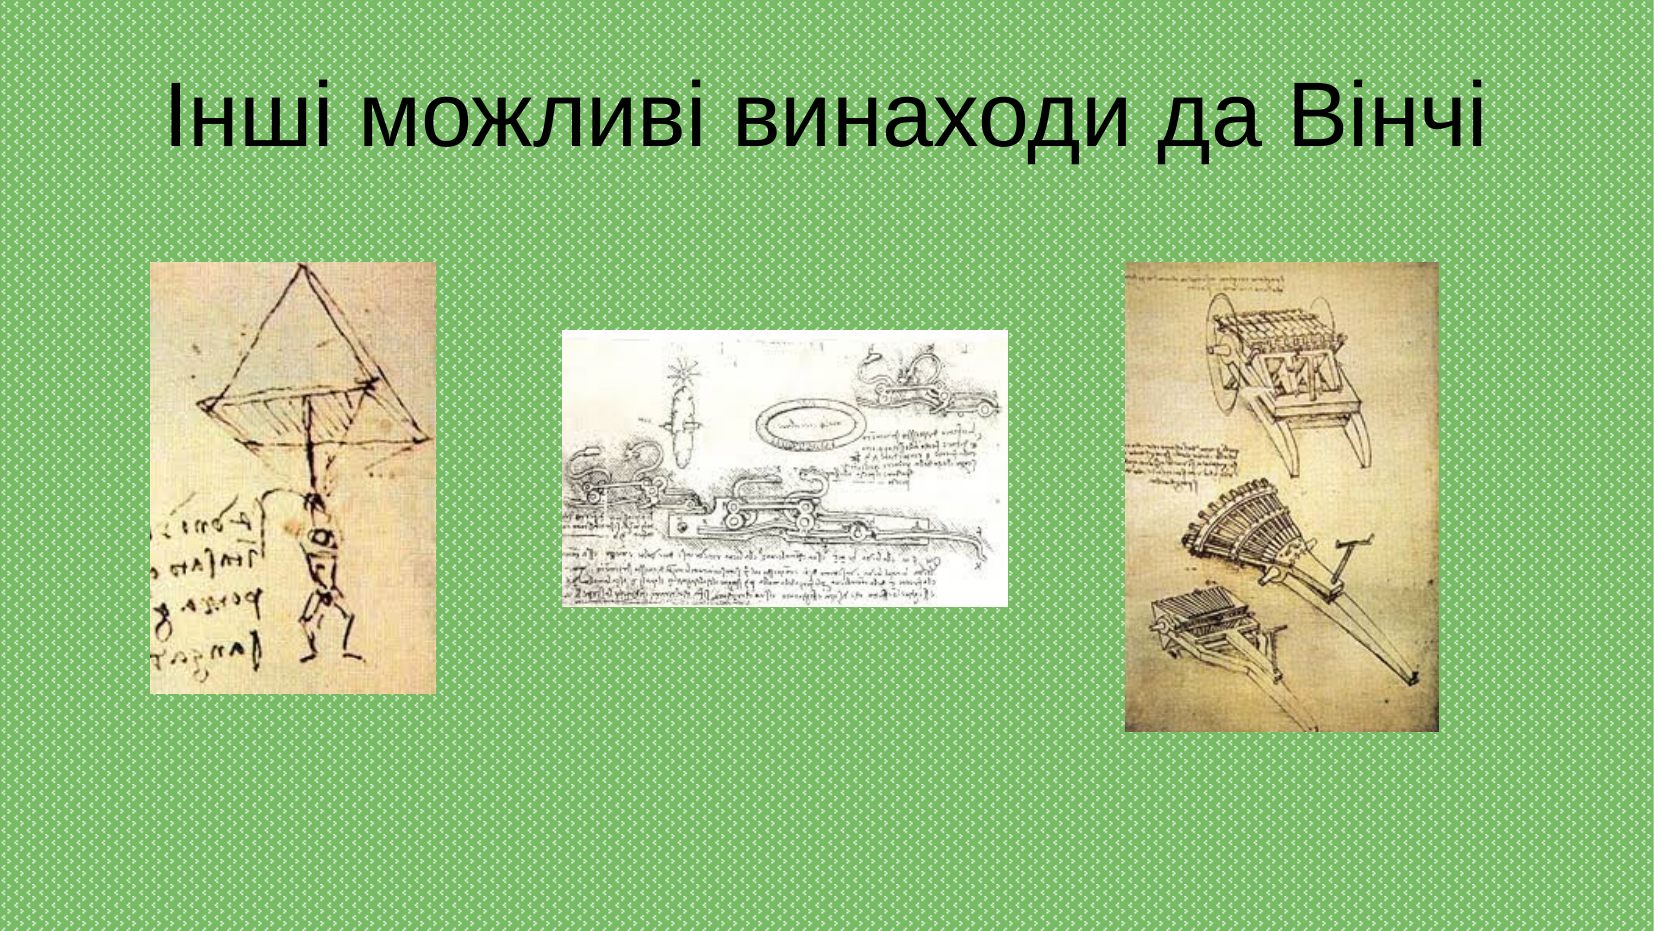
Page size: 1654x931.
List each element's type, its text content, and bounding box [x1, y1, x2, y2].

picture [0, 0, 1654, 931]
title Інші можливі винаходи да Вінчі [82, 37, 1571, 193]
